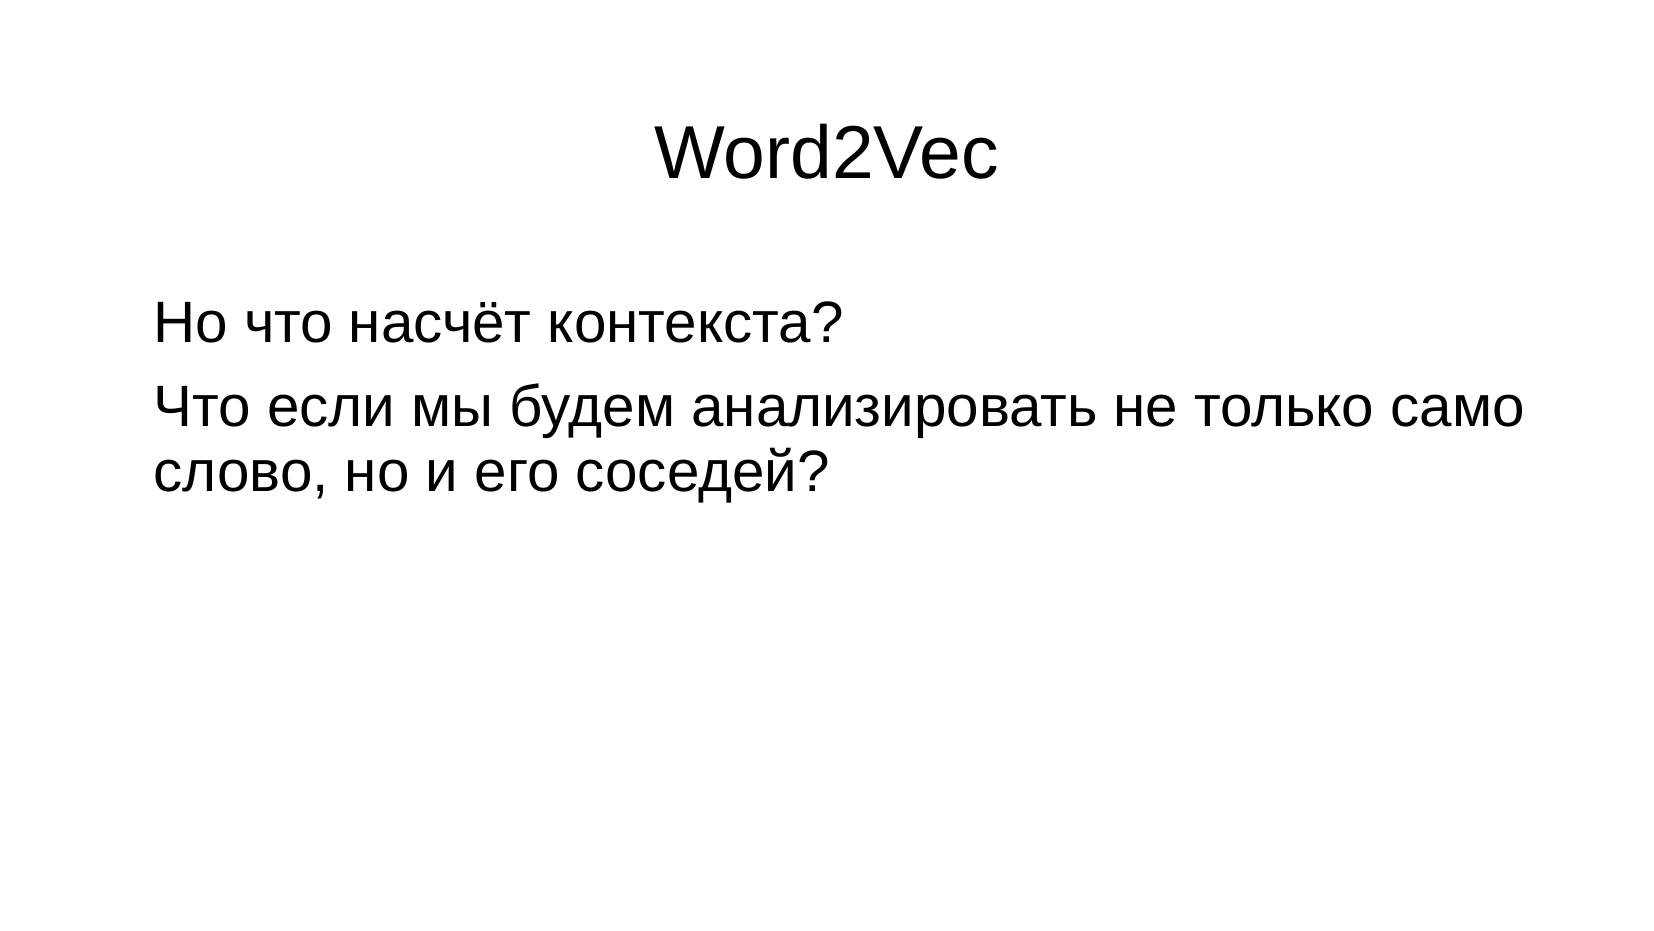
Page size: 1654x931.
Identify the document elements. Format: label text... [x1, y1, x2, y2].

title Word2Vec [82, 49, 1571, 257]
list Но что насчёт контекста? Что если мы будем анализировать не только само слово, но и его соседей? [82, 290, 1571, 886]
